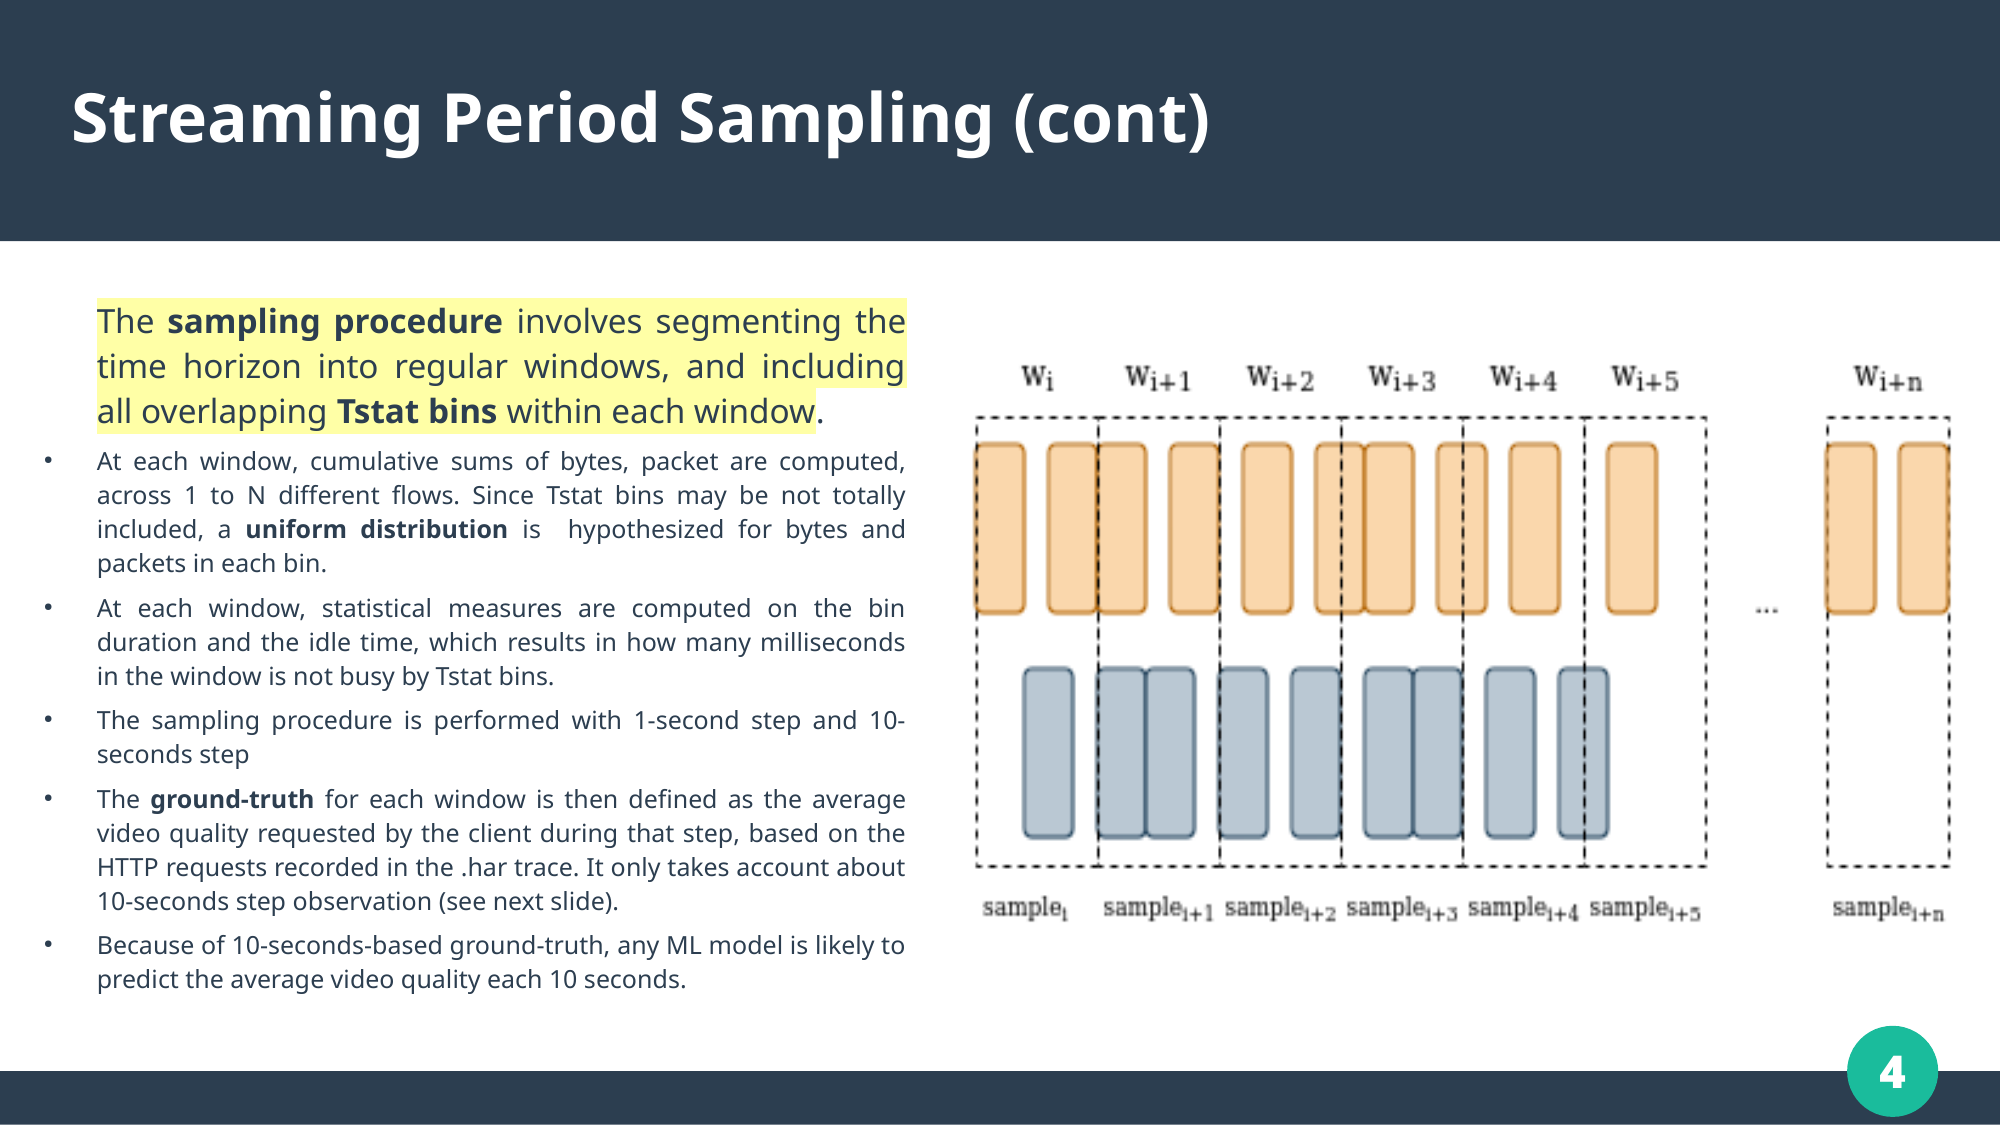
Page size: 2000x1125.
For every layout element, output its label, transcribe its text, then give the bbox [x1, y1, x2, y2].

picture [952, 333, 1973, 953]
list The sampling procedure involves segmenting the time horizon into regular windows, and including all overlapping Tstat bins within each window. At each window, cumulative sums of bytes, packet are computed, across 1 to N different flows. Since Tstat bins may be not totally included, a uniform distribution is hypothesized for bytes and packets in each bin. At each window, statistical measures are computed on the bin duration and the idle time, which results in how many milliseconds in the window is not busy by Tstat bins. The sampling procedure is performed with 1-second step and 10-seconds step The ground-truth for each window is then defined as the average video quality requested by the client during that step, based on the HTTP requests recorded in the .har trace. It only takes account about 10-seconds step observation (see next slide). Because of 10-seconds-based ground-truth, any ML model is likely to predict the average video quality each 10 seconds. [25, 271, 908, 1022]
title Streaming Period Sampling (cont) [71, 44, 1929, 188]
